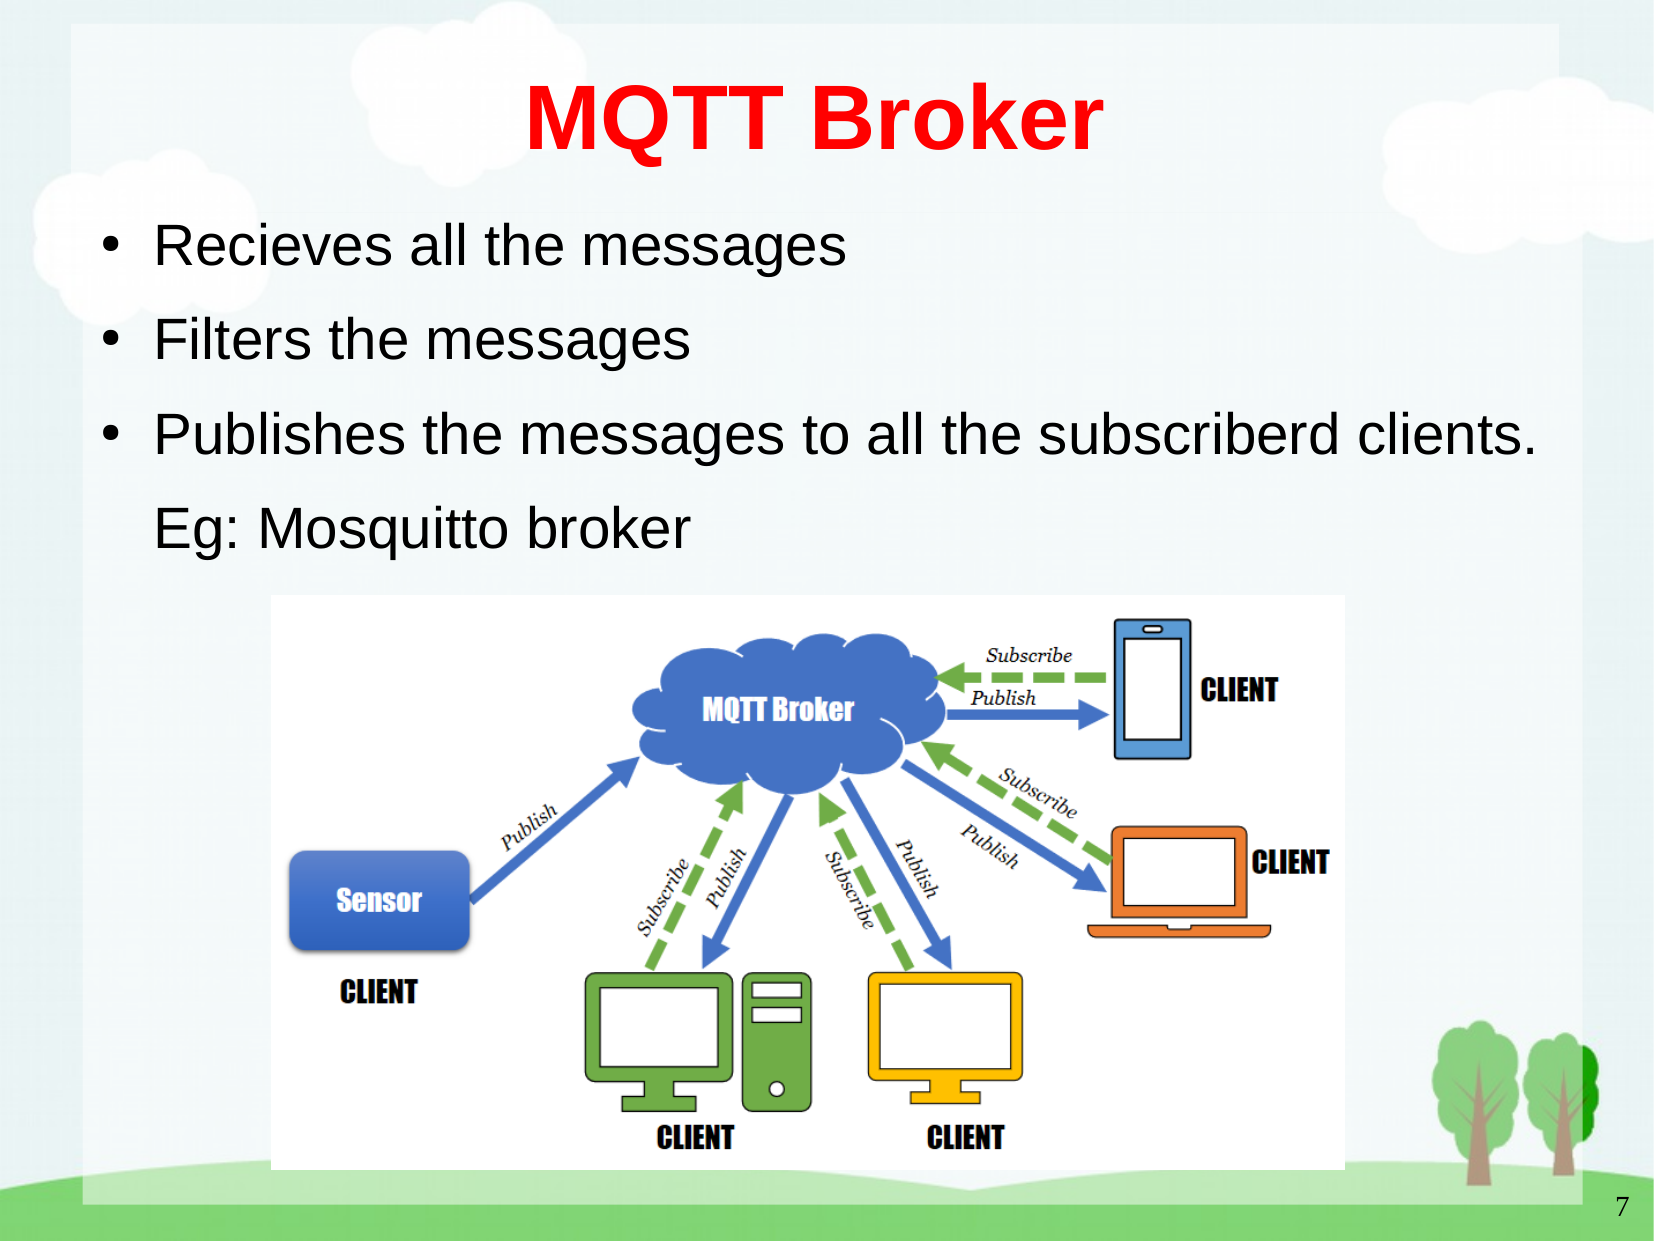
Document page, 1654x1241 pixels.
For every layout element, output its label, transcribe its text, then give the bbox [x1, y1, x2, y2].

list Recieves all the messages Filters the messages Publishes the messages to all the subscriberd clients. Eg: Mosquitto broker [82, 212, 1583, 1205]
title MQTT Broker [70, 23, 1560, 213]
picture [0, 0, 1654, 1241]
